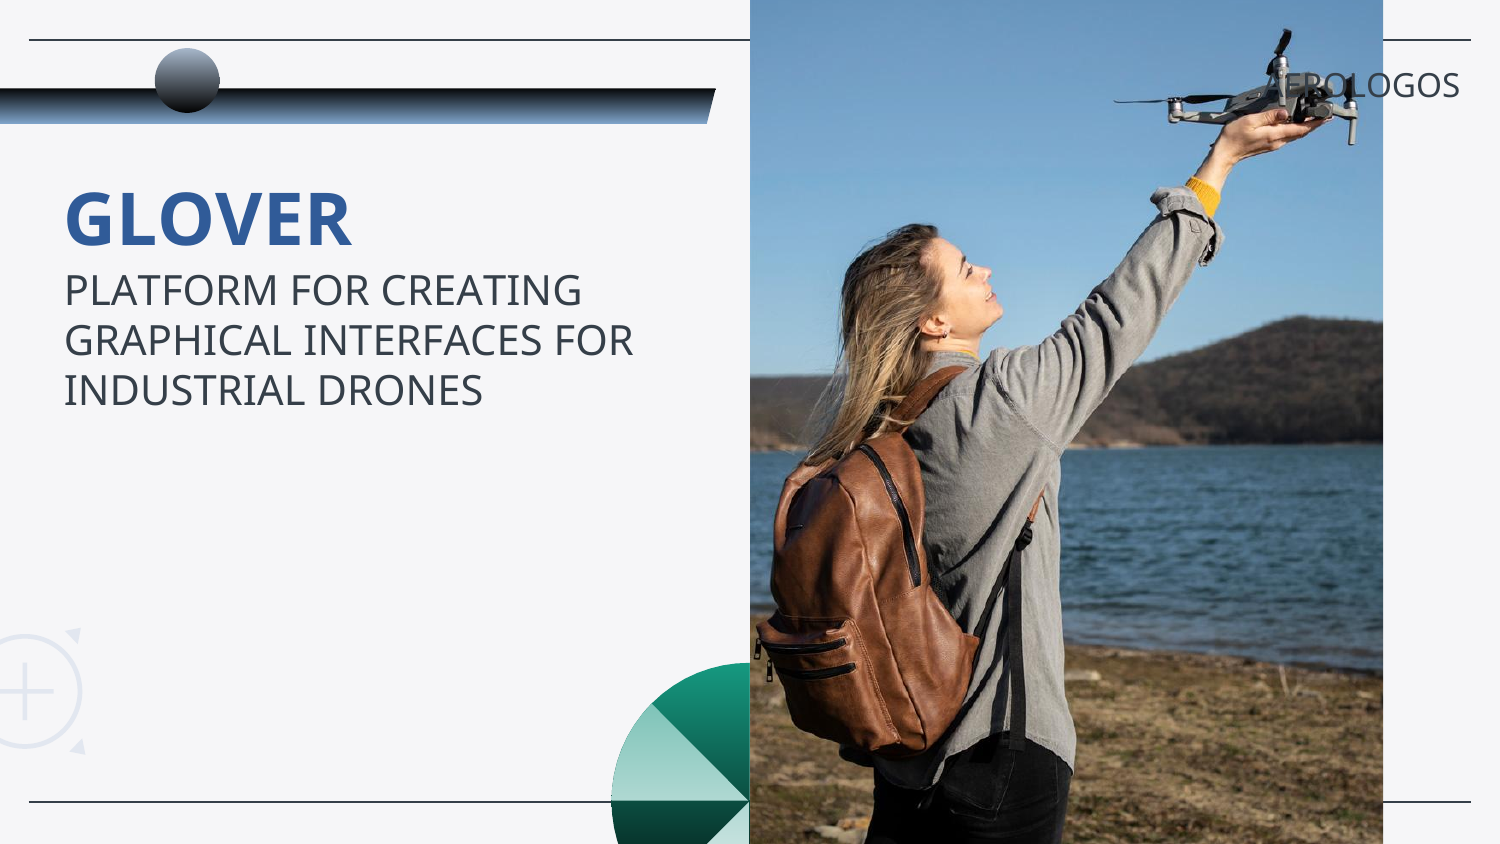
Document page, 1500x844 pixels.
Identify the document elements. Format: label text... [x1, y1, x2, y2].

text_box [0, 48, 716, 124]
text_box GLOVER PLATFORM FOR CREATING GRAPHICAL INTERFACES FOR INDUSTRIAL DRONES [48, 136, 736, 410]
text_box [611, 662, 750, 844]
text_box AEROLOGOS [1247, 49, 1500, 129]
picture [750, 0, 1384, 844]
